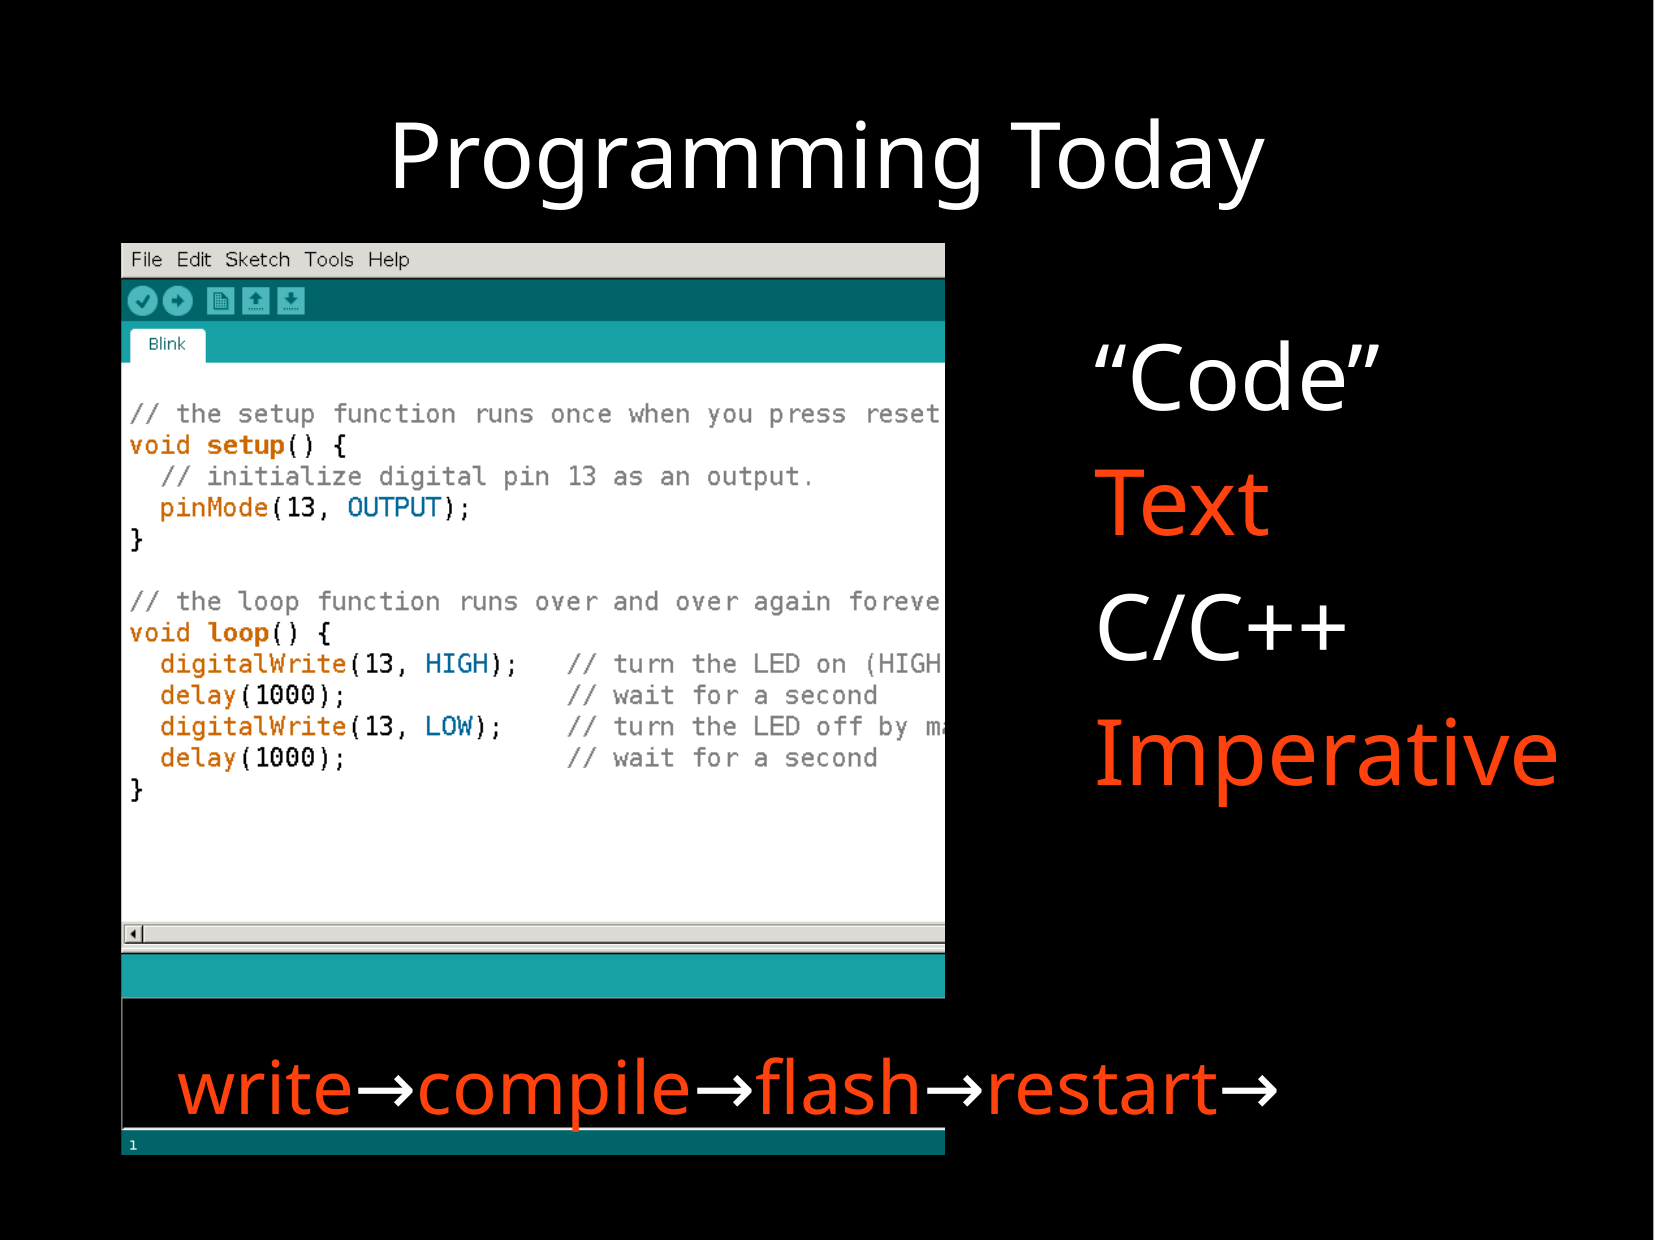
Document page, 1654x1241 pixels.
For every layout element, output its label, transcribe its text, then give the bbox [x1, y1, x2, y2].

picture [120, 243, 945, 1035]
title Programming Today [82, 49, 1571, 257]
text_box write→compile→flash→restart→ [120, 1035, 1546, 1201]
text_box “Code” Text C/C++ Imperative [1023, 312, 1606, 1066]
